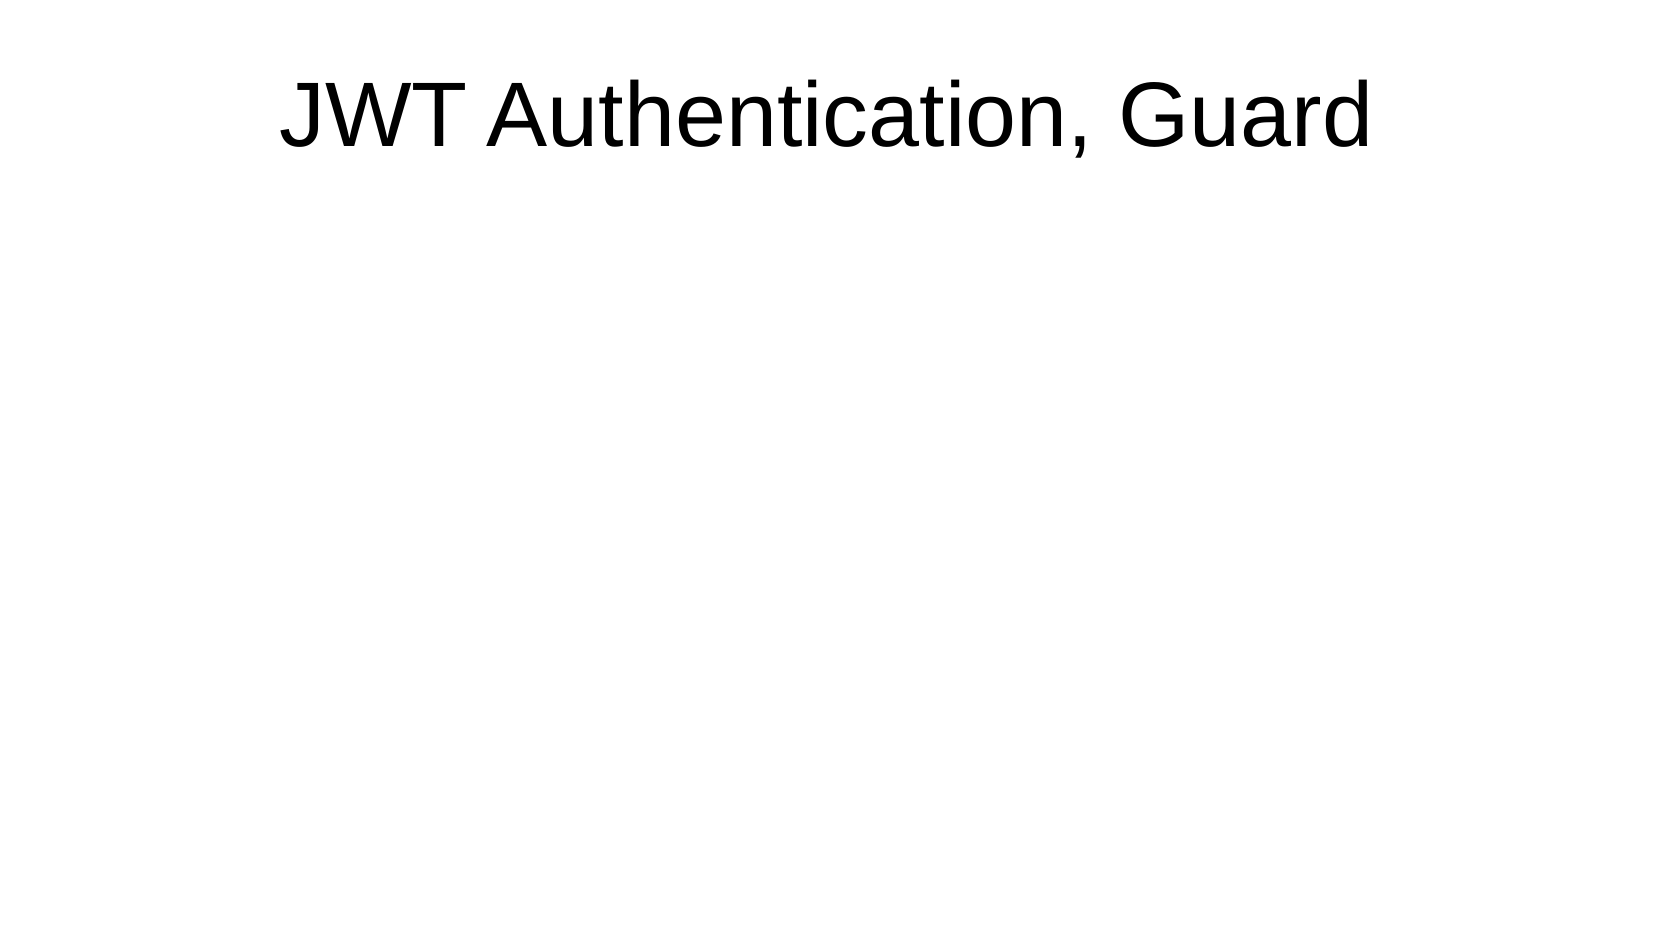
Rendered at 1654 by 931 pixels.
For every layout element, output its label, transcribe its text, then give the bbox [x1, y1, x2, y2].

title JWT Authentication, Guard [82, 37, 1571, 193]
